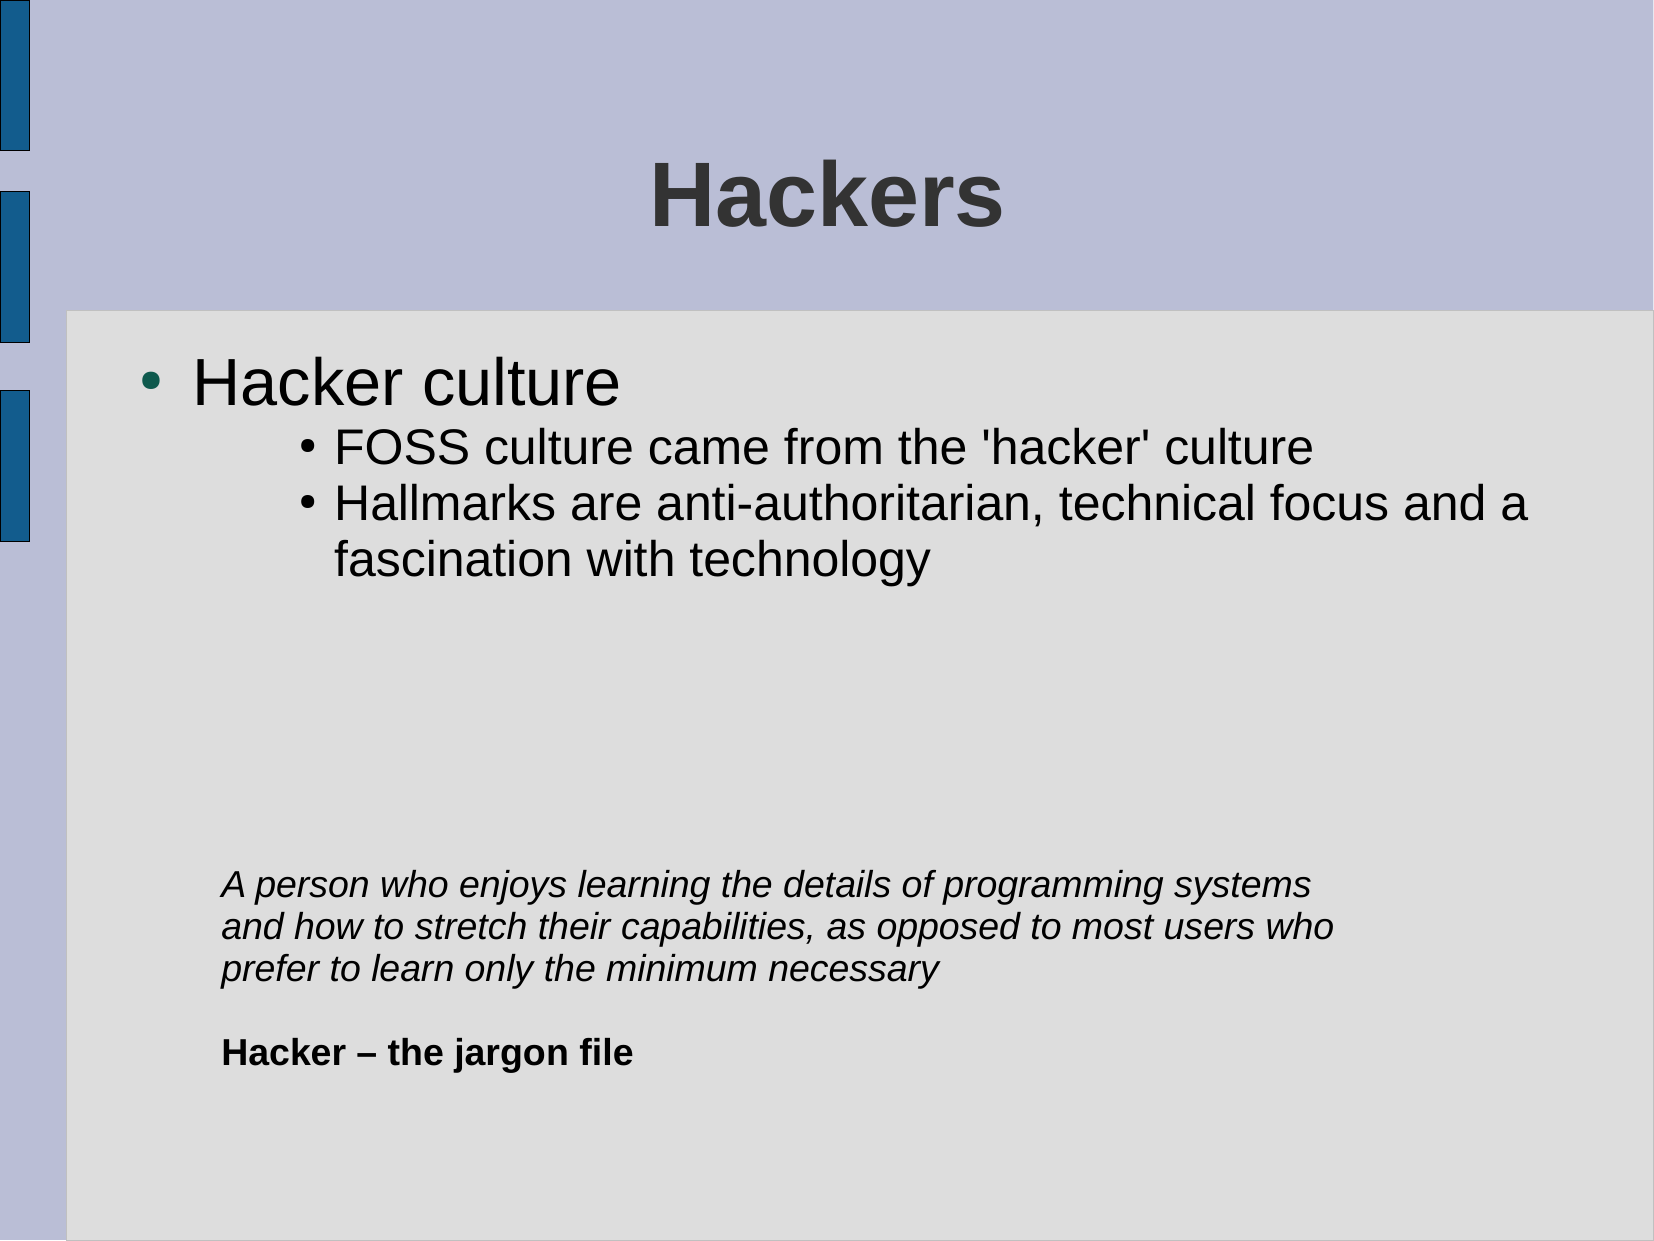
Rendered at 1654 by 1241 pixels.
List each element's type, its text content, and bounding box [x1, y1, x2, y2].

title Hackers [121, 91, 1534, 299]
list Hacker culture FOSS culture came from the 'hacker' culture Hallmarks are anti-authoritarian, technical focus and a fascination with technology [121, 344, 1534, 1112]
text_box A person who enjoys learning the details of programming systems and how to stretch their capabilities, as opposed to most users who prefer to learn only the minimum necessary Hacker – the jargon file [206, 856, 1388, 1082]
